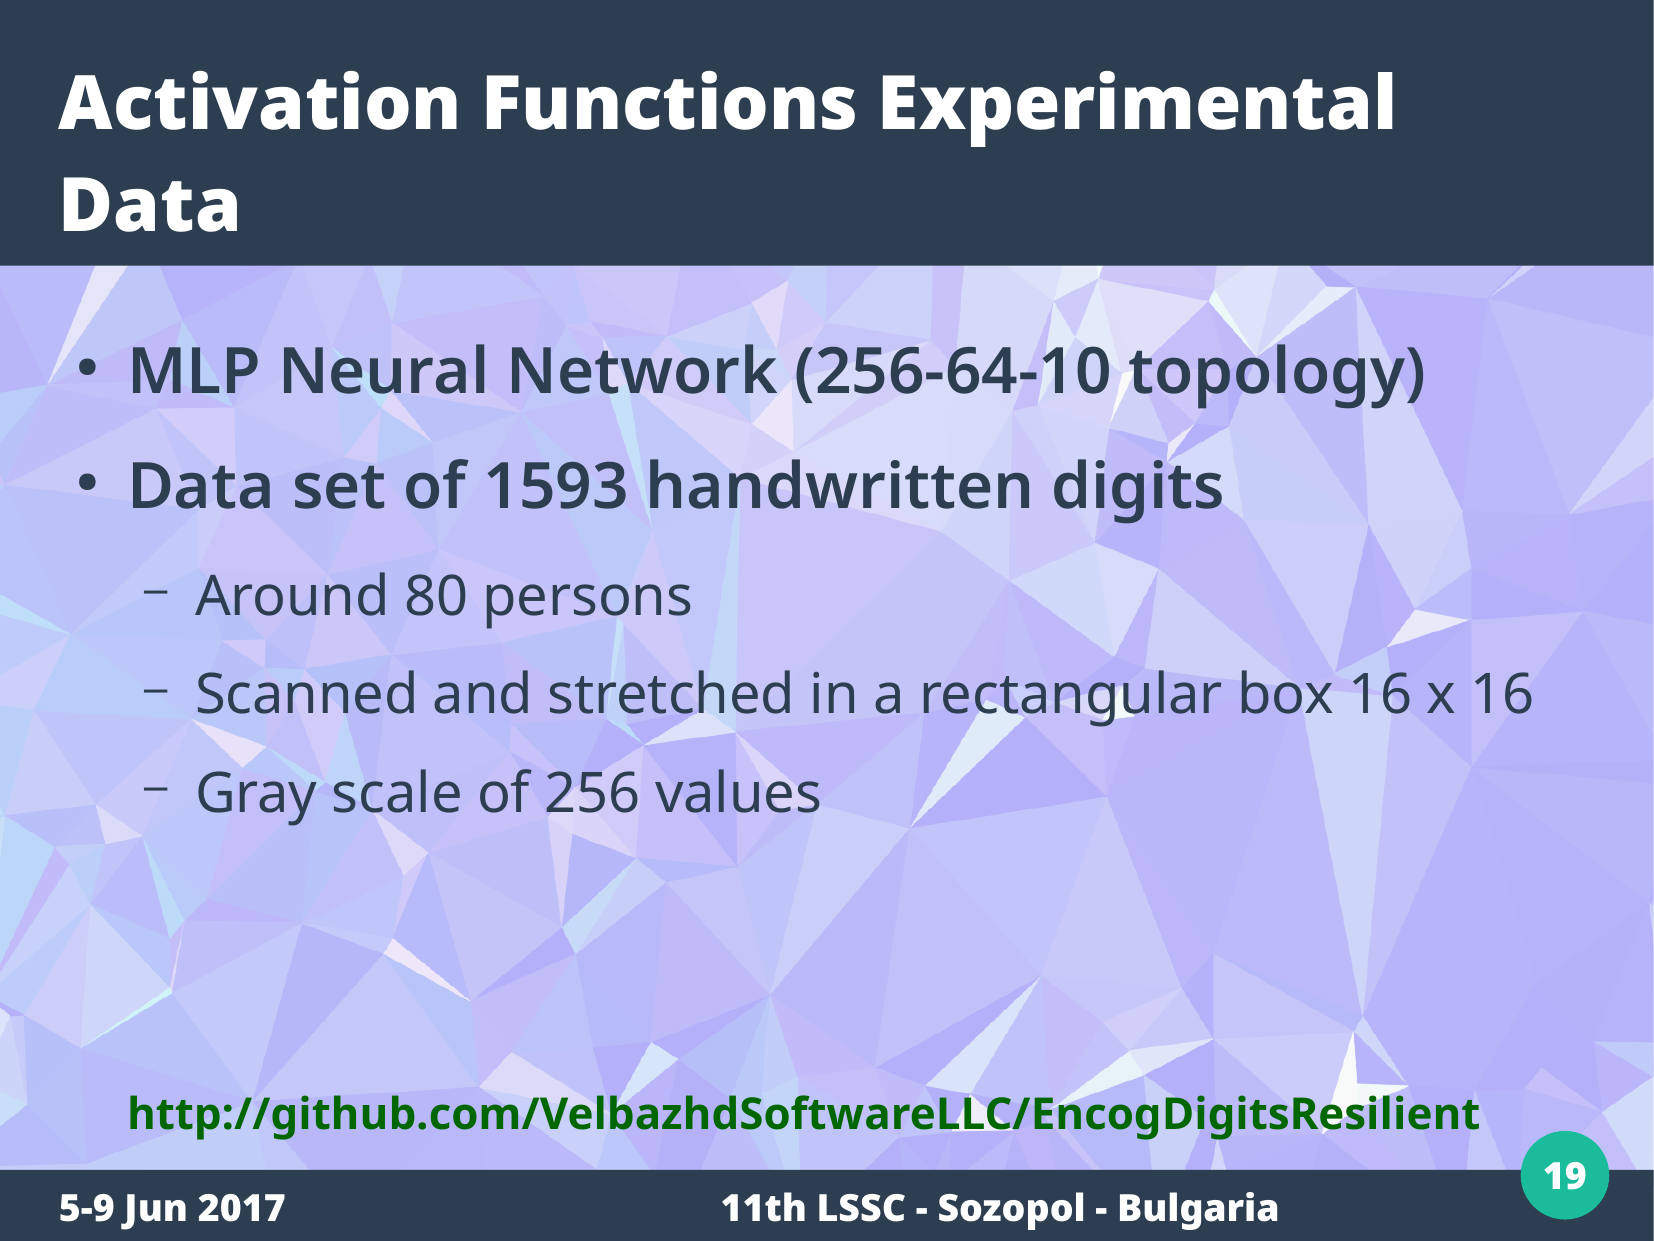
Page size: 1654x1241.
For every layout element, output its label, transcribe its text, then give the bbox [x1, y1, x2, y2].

picture [0, 266, 1654, 1169]
list MLP Neural Network (256-64-10 topology) Data set of 1593 handwritten digits Around 80 persons Scanned and stretched in a rectangular box 16 x 16 Gray scale of 256 values http://github.com/VelbazhdSoftwareLLC/EncogDigitsResilient [59, 324, 1595, 1152]
title Activation Functions Experimental Data [59, 49, 1595, 207]
